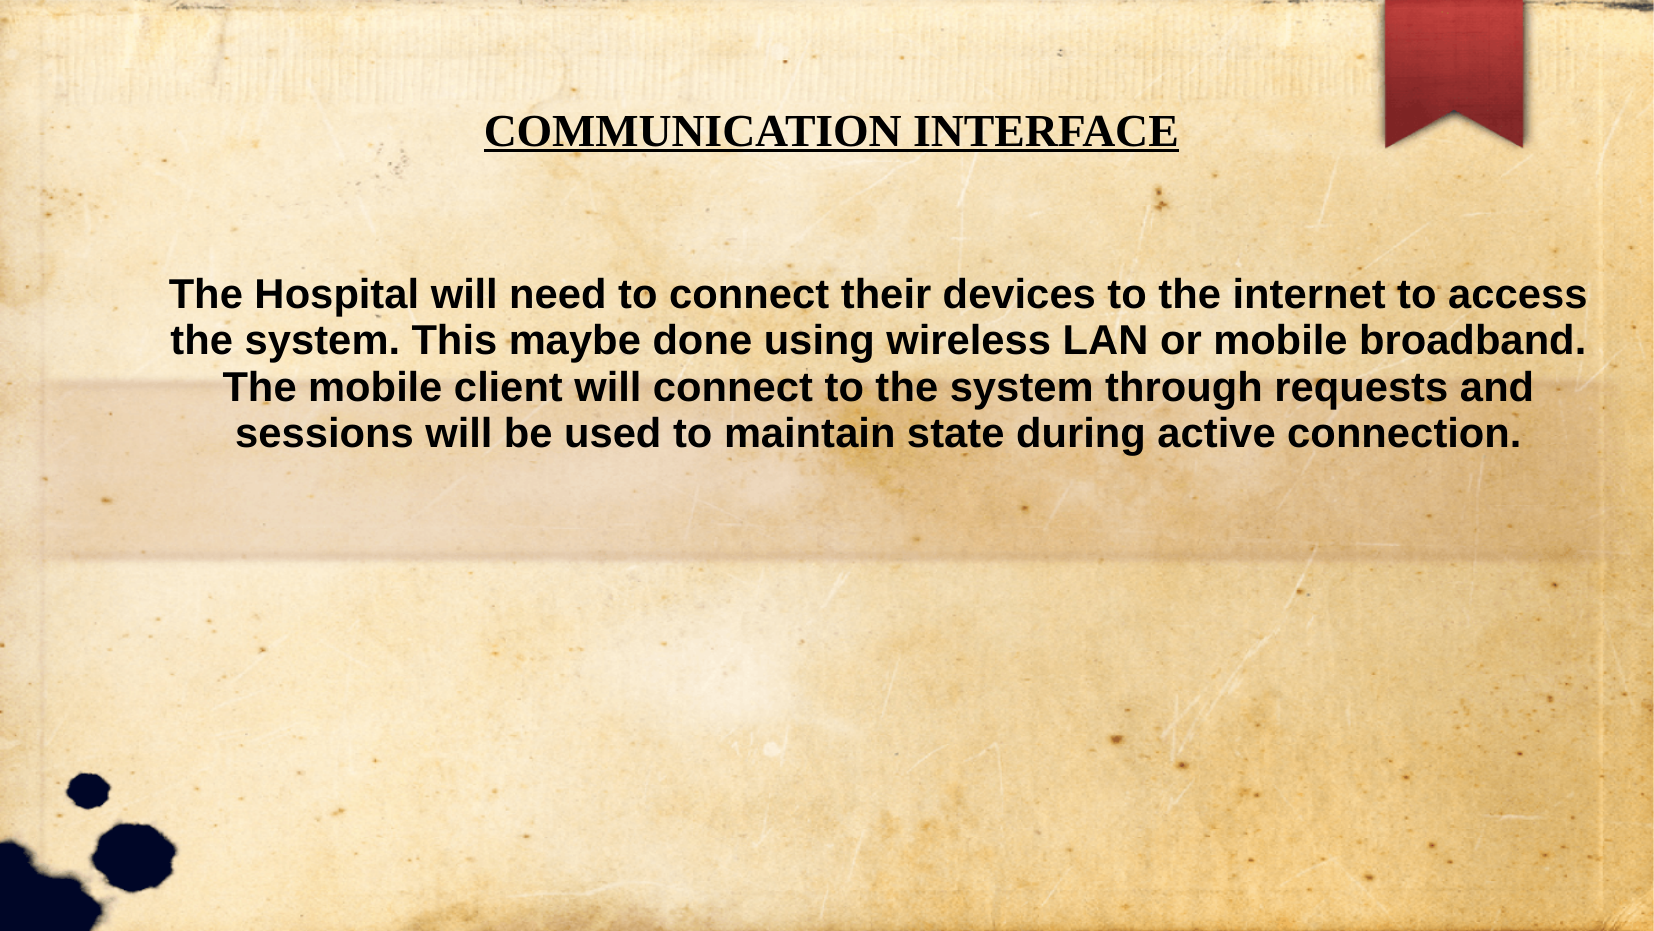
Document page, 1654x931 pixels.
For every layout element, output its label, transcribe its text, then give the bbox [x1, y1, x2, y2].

picture [0, 0, 1654, 931]
title COMMUNICATION INTERFACE [82, 37, 1576, 226]
list The Hospital will need to connect their devices to the internet to access the system. This maybe done using wireless LAN or mobile broadband. The mobile client will connect to the system through requests and sessions will be used to maintain state during active connection. [131, 270, 1621, 811]
